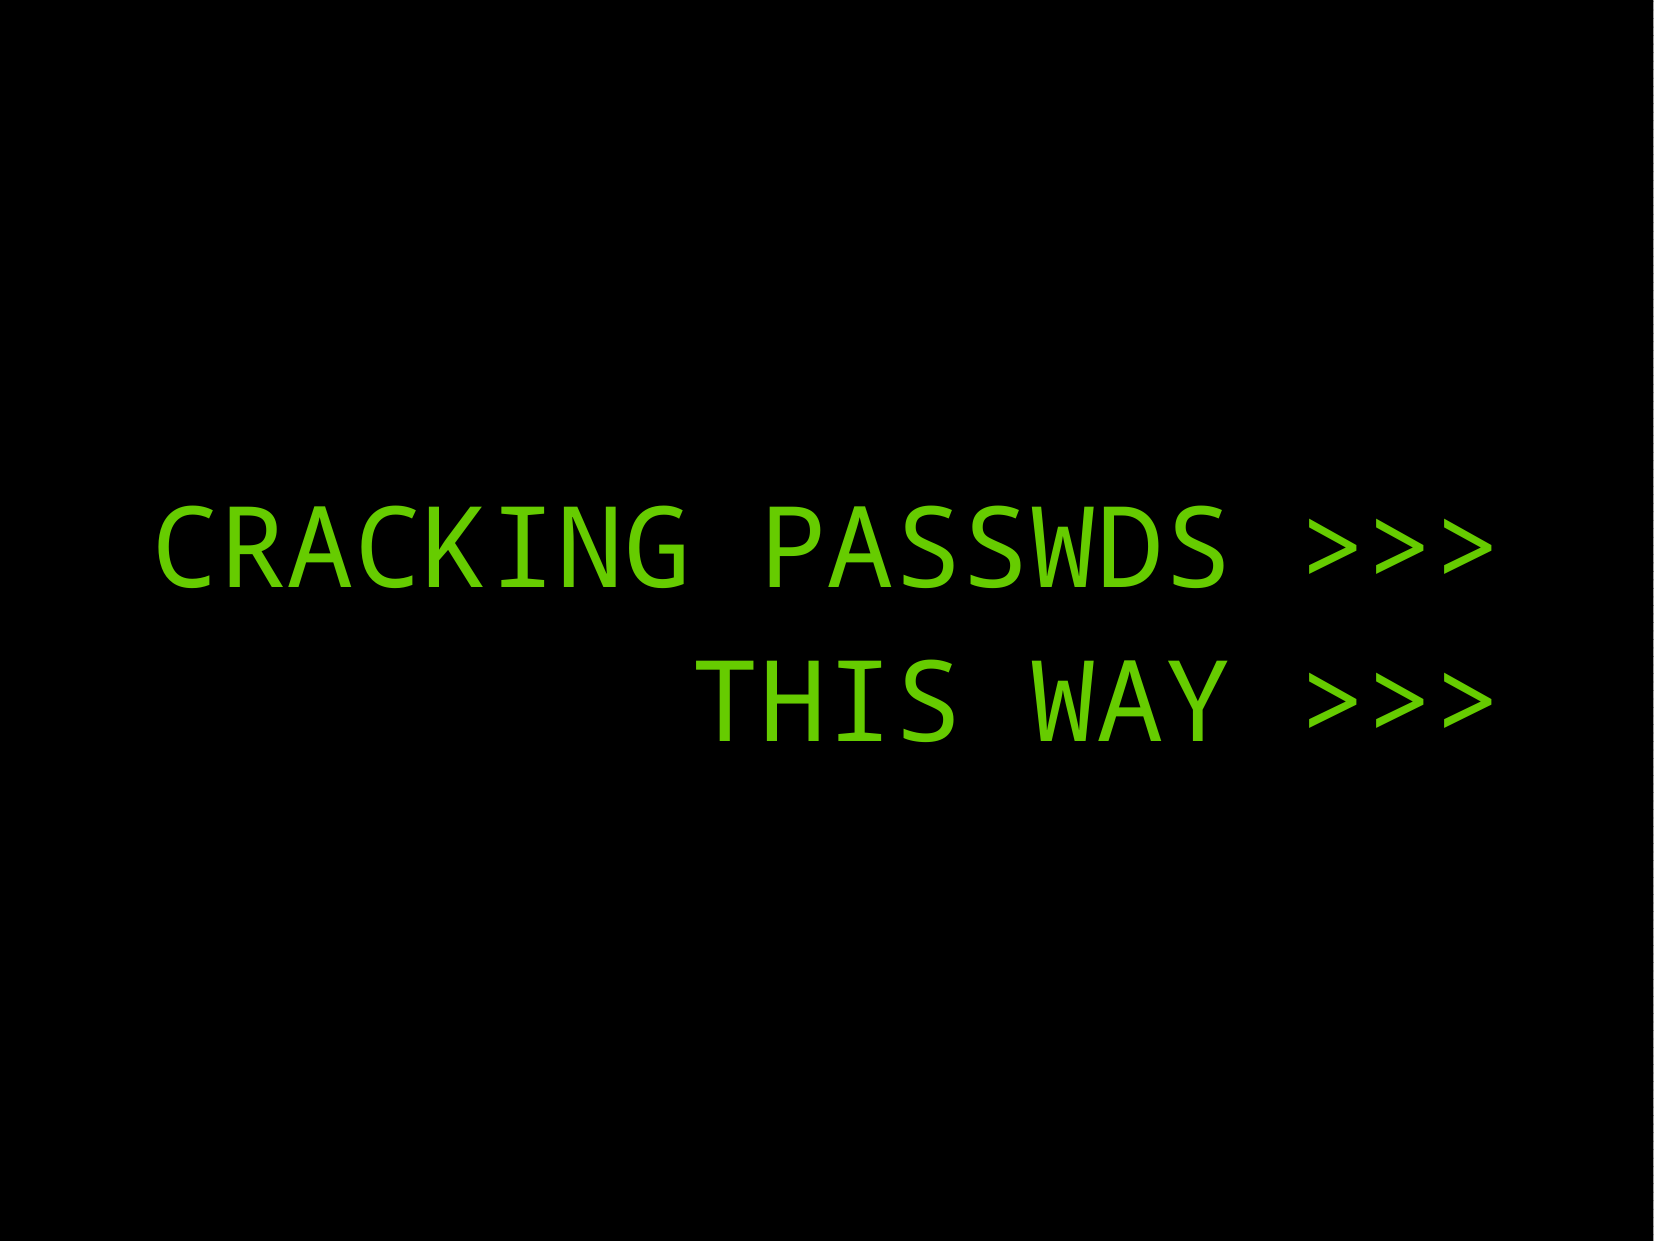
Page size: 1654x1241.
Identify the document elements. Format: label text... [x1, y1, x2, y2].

title CRACKING PASSWDS >>> THIS WAY >>> [0, 0, 1654, 1241]
